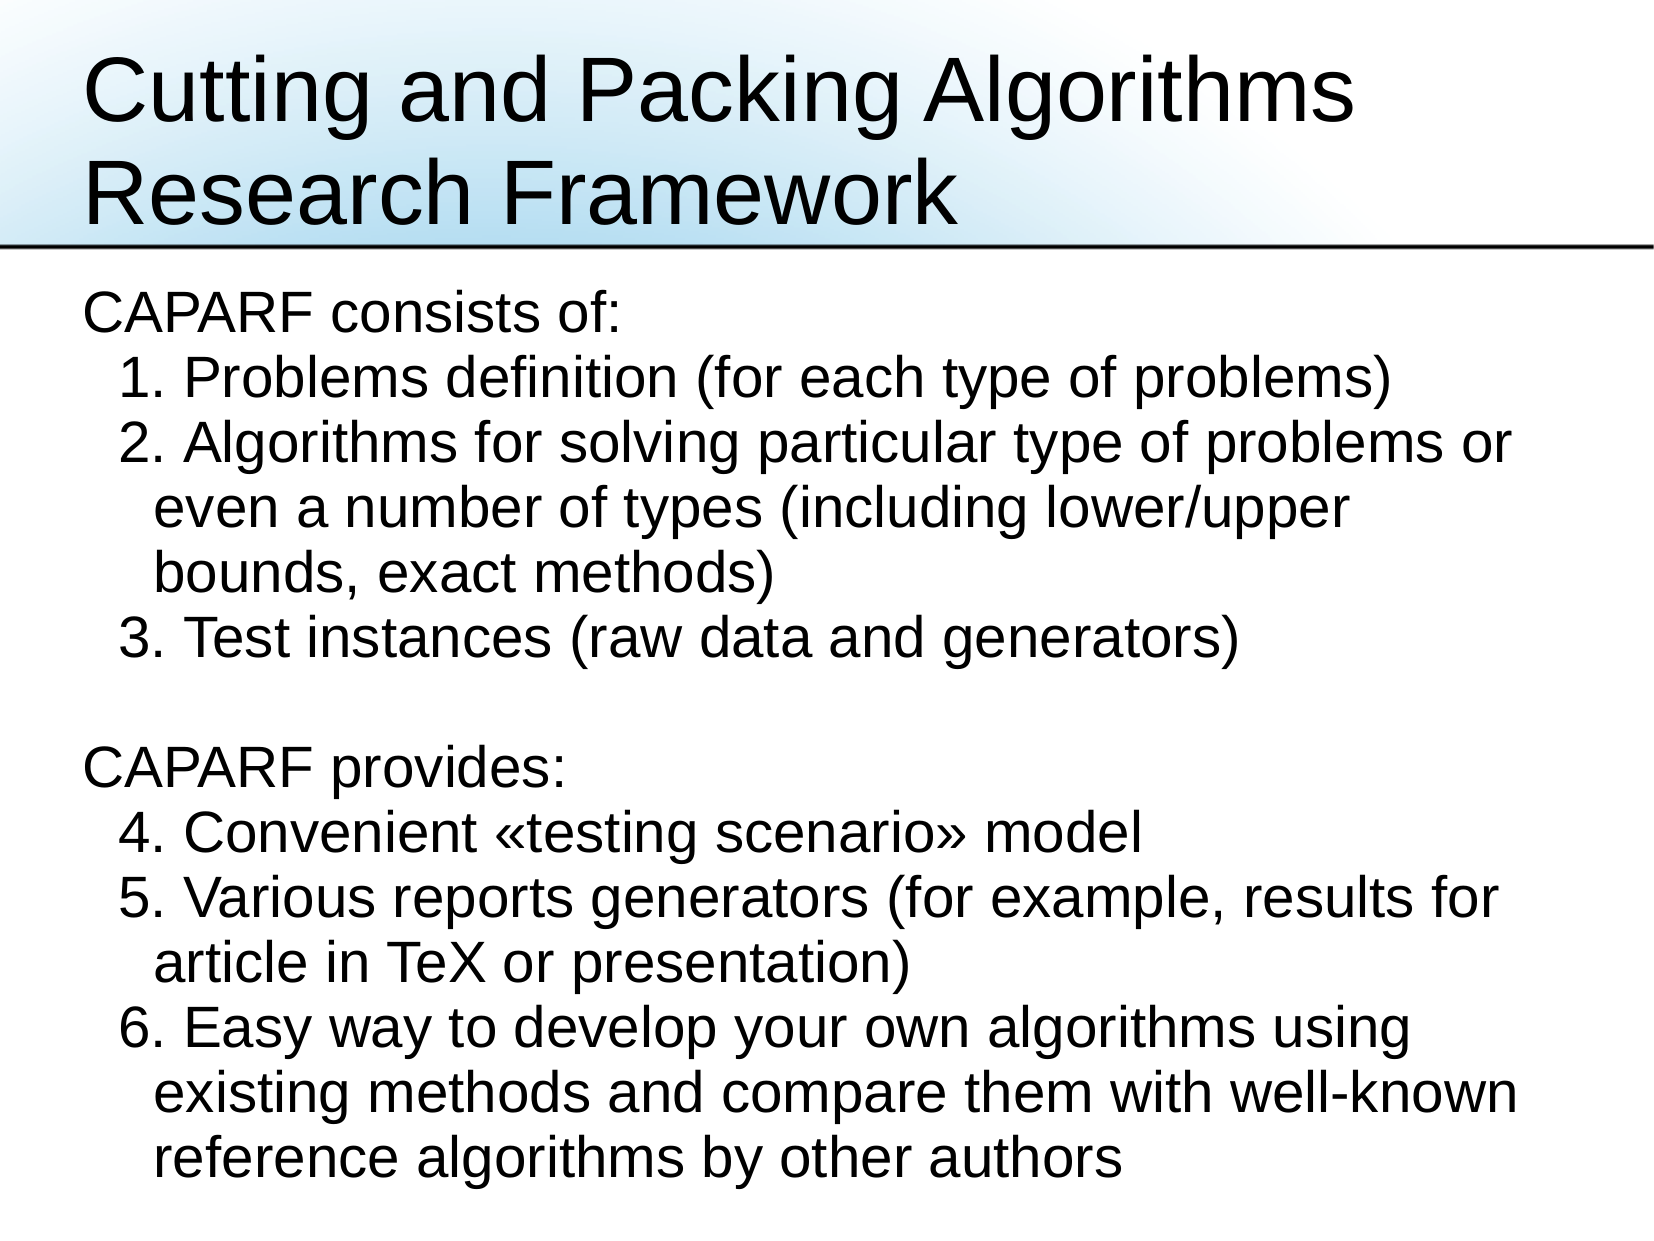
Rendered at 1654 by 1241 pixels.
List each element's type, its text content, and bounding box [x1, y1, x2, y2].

title Cutting and Packing Algorithms Research Framework [82, 37, 1571, 245]
subtitle CAPARF consists of: Problems definition (for each type of problems) Algorithms for solving particular type of problems or even a number of types (including lower/upper bounds, exact methods) Test instances (raw data and generators) CAPARF provides: Convenient «testing scenario» model Various reports generators (for example, results for article in TeX or presentation) Easy way to develop your own algorithms using existing methods and compare them with well-known reference algorithms by other authors [82, 279, 1571, 1187]
picture [0, 0, 1654, 1241]
